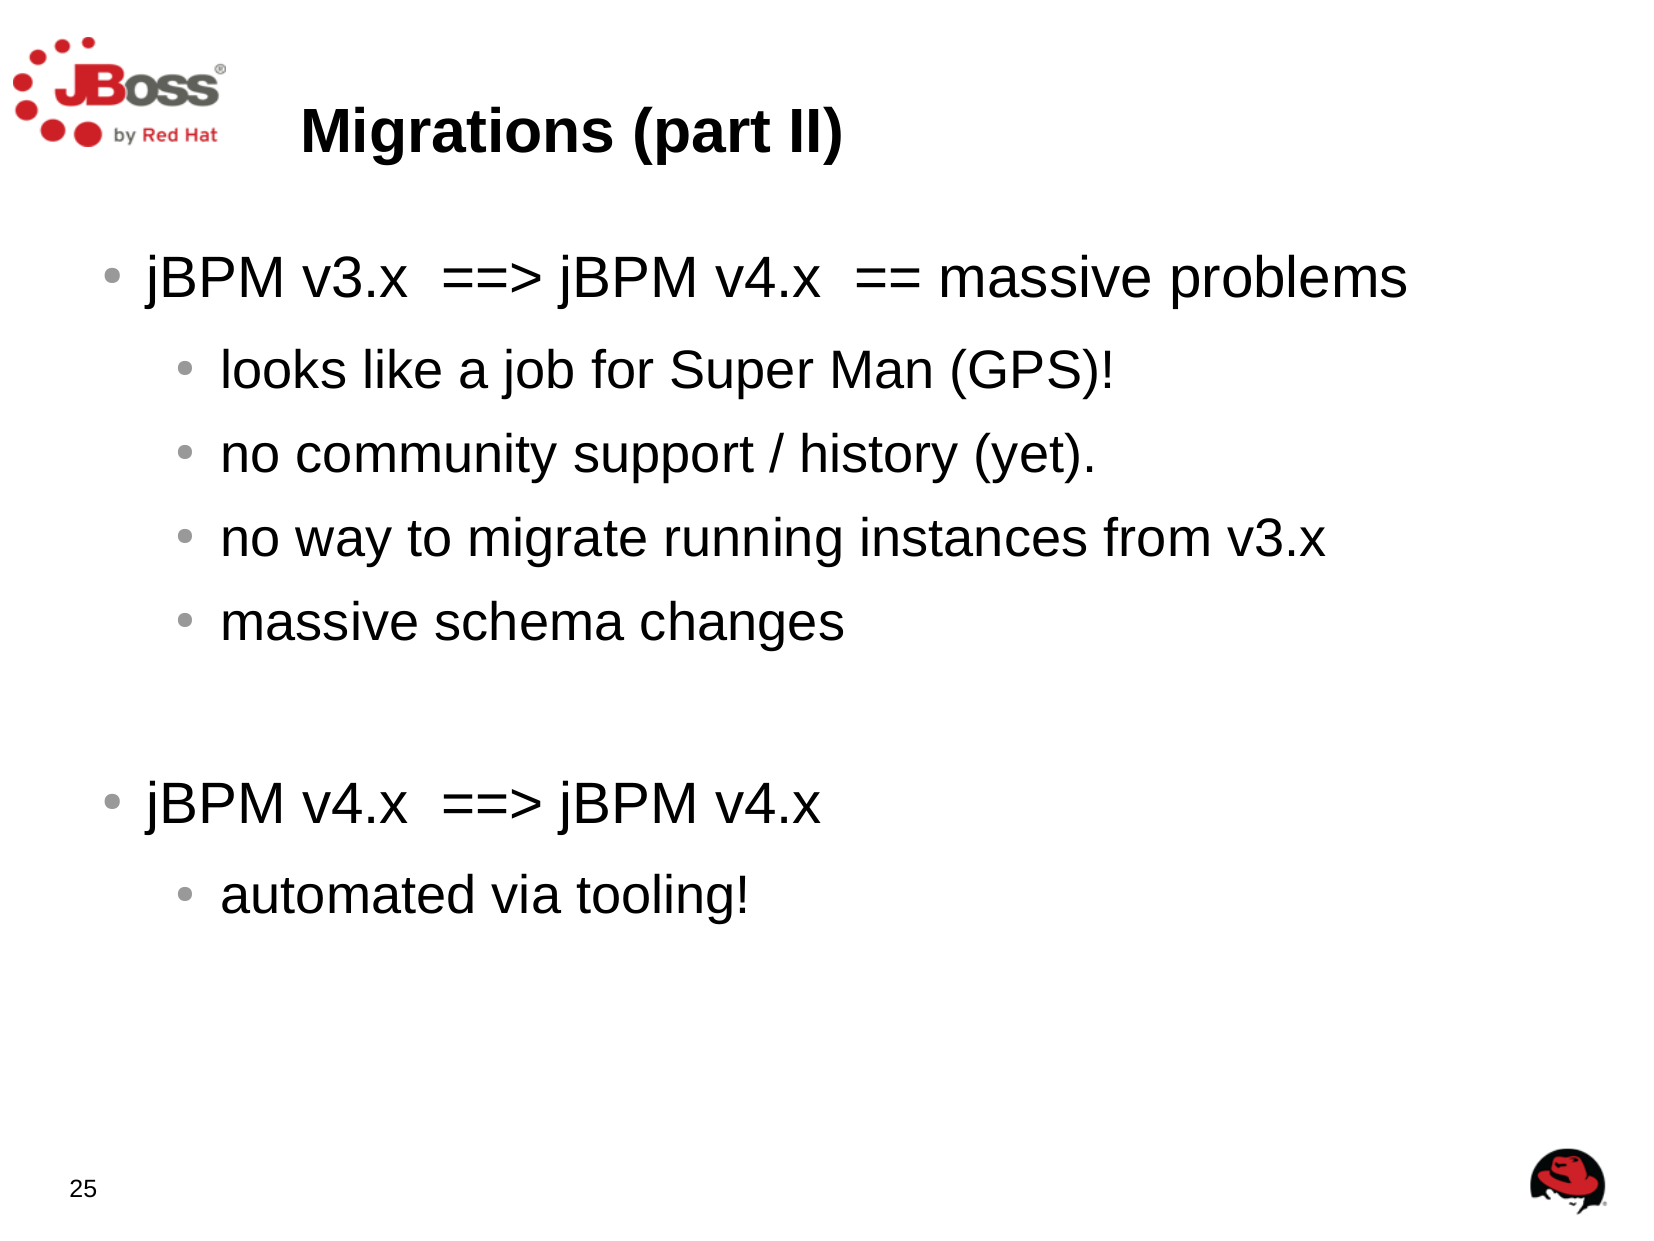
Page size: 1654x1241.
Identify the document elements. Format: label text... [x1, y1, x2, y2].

list jBPM v3.x ==> jBPM v4.x == massive problems looks like a job for Super Man (GPS)! no community support / history (yet). no way to migrate running instances from v3.x massive schema changes jBPM v4.x ==> jBPM v4.x automated via tooling! [86, 244, 1576, 1024]
picture [13, 37, 226, 147]
title Migrations (part II) [300, 45, 1571, 218]
picture [1529, 1146, 1613, 1224]
